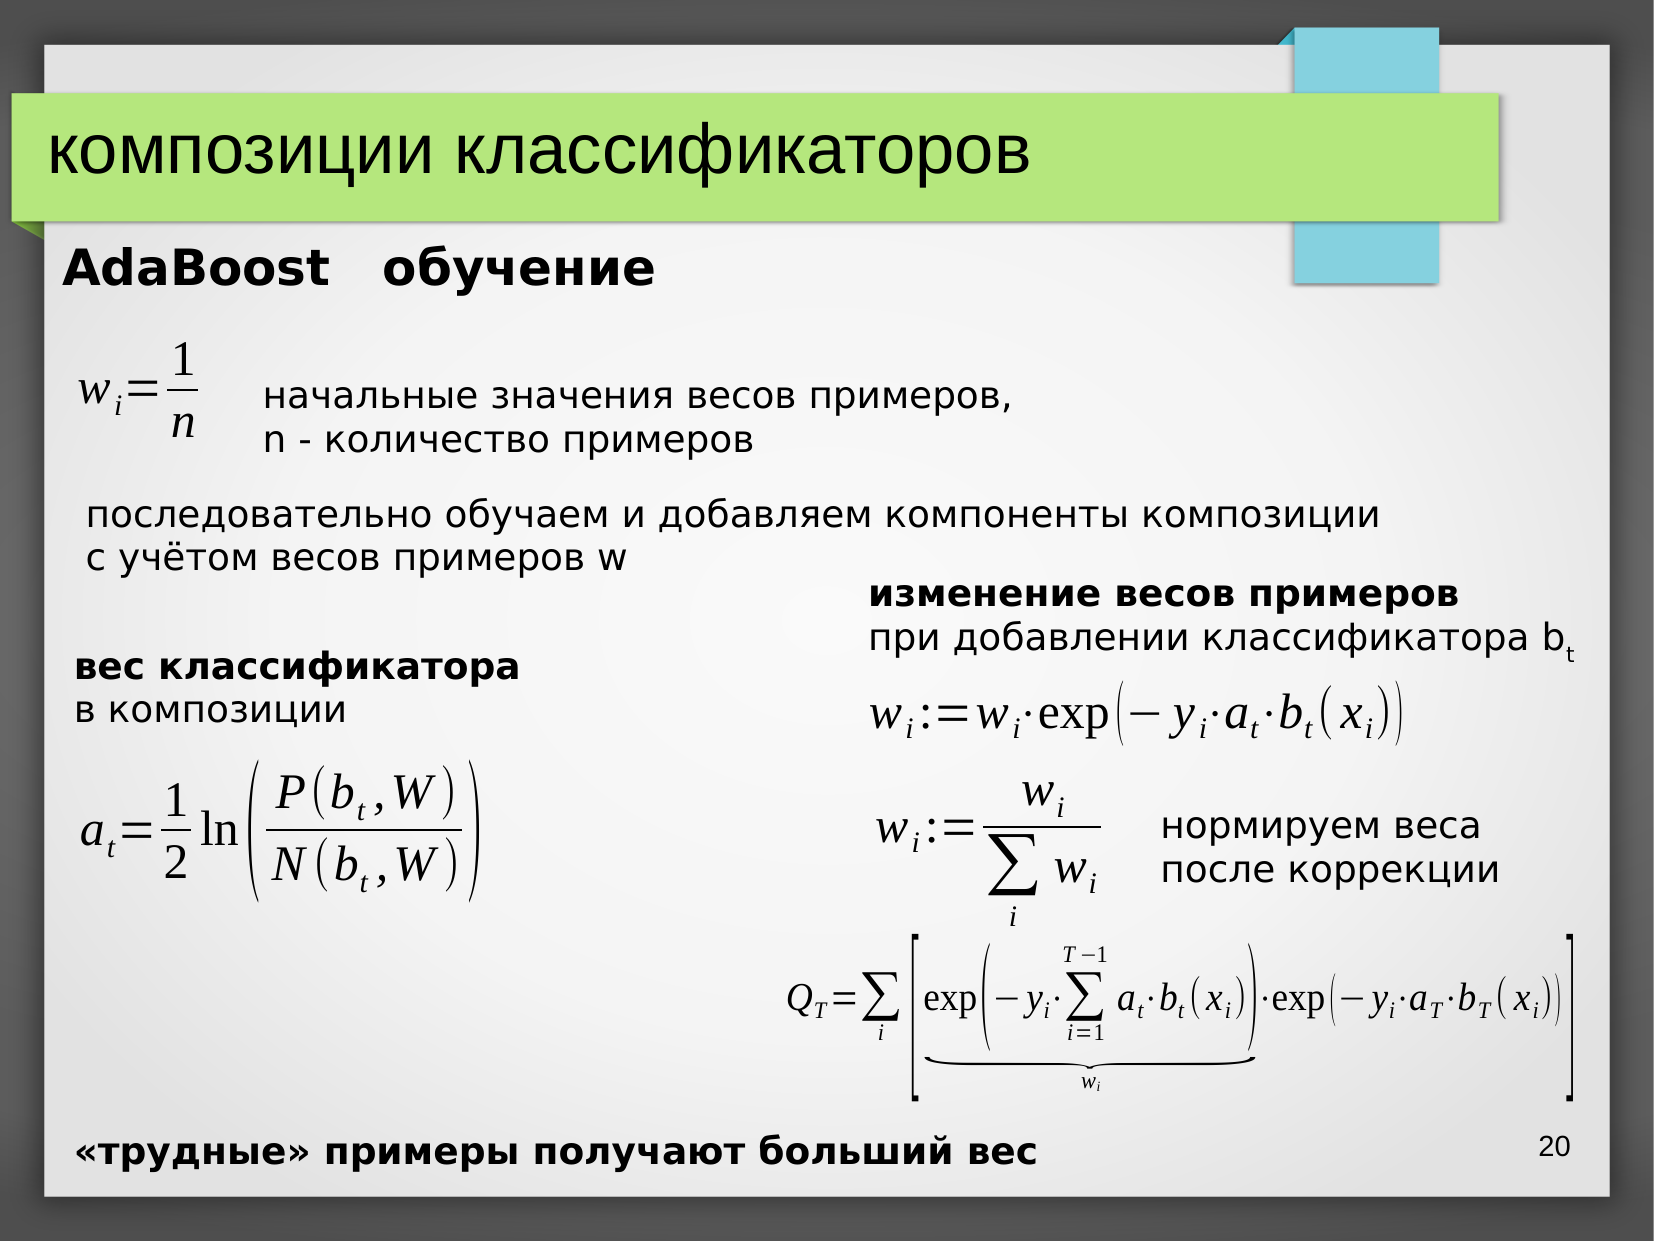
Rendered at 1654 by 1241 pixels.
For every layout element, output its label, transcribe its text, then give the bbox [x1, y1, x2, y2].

text_box AdaBoost обучение [47, 231, 768, 305]
chart [70, 330, 207, 449]
text_box изменение весов примеров при добавлении классификатора bt [853, 564, 1595, 676]
title композиции классификаторов [47, 109, 1501, 189]
text_box вес классификатора в композиции [59, 637, 556, 740]
text_box последовательно обучаем и добавляем компоненты композиции с учётом весов примеров w [70, 484, 1406, 587]
text_box нормируем веса после коррекции [1145, 796, 1548, 899]
chart [73, 755, 490, 906]
picture [0, 0, 1654, 1241]
chart [779, 761, 1582, 1105]
text_box «трудные» примеры получают больший вес [59, 1122, 1134, 1182]
text_box начальные значения весов примеров, n - количество примеров [248, 366, 1072, 469]
chart [862, 678, 1412, 750]
